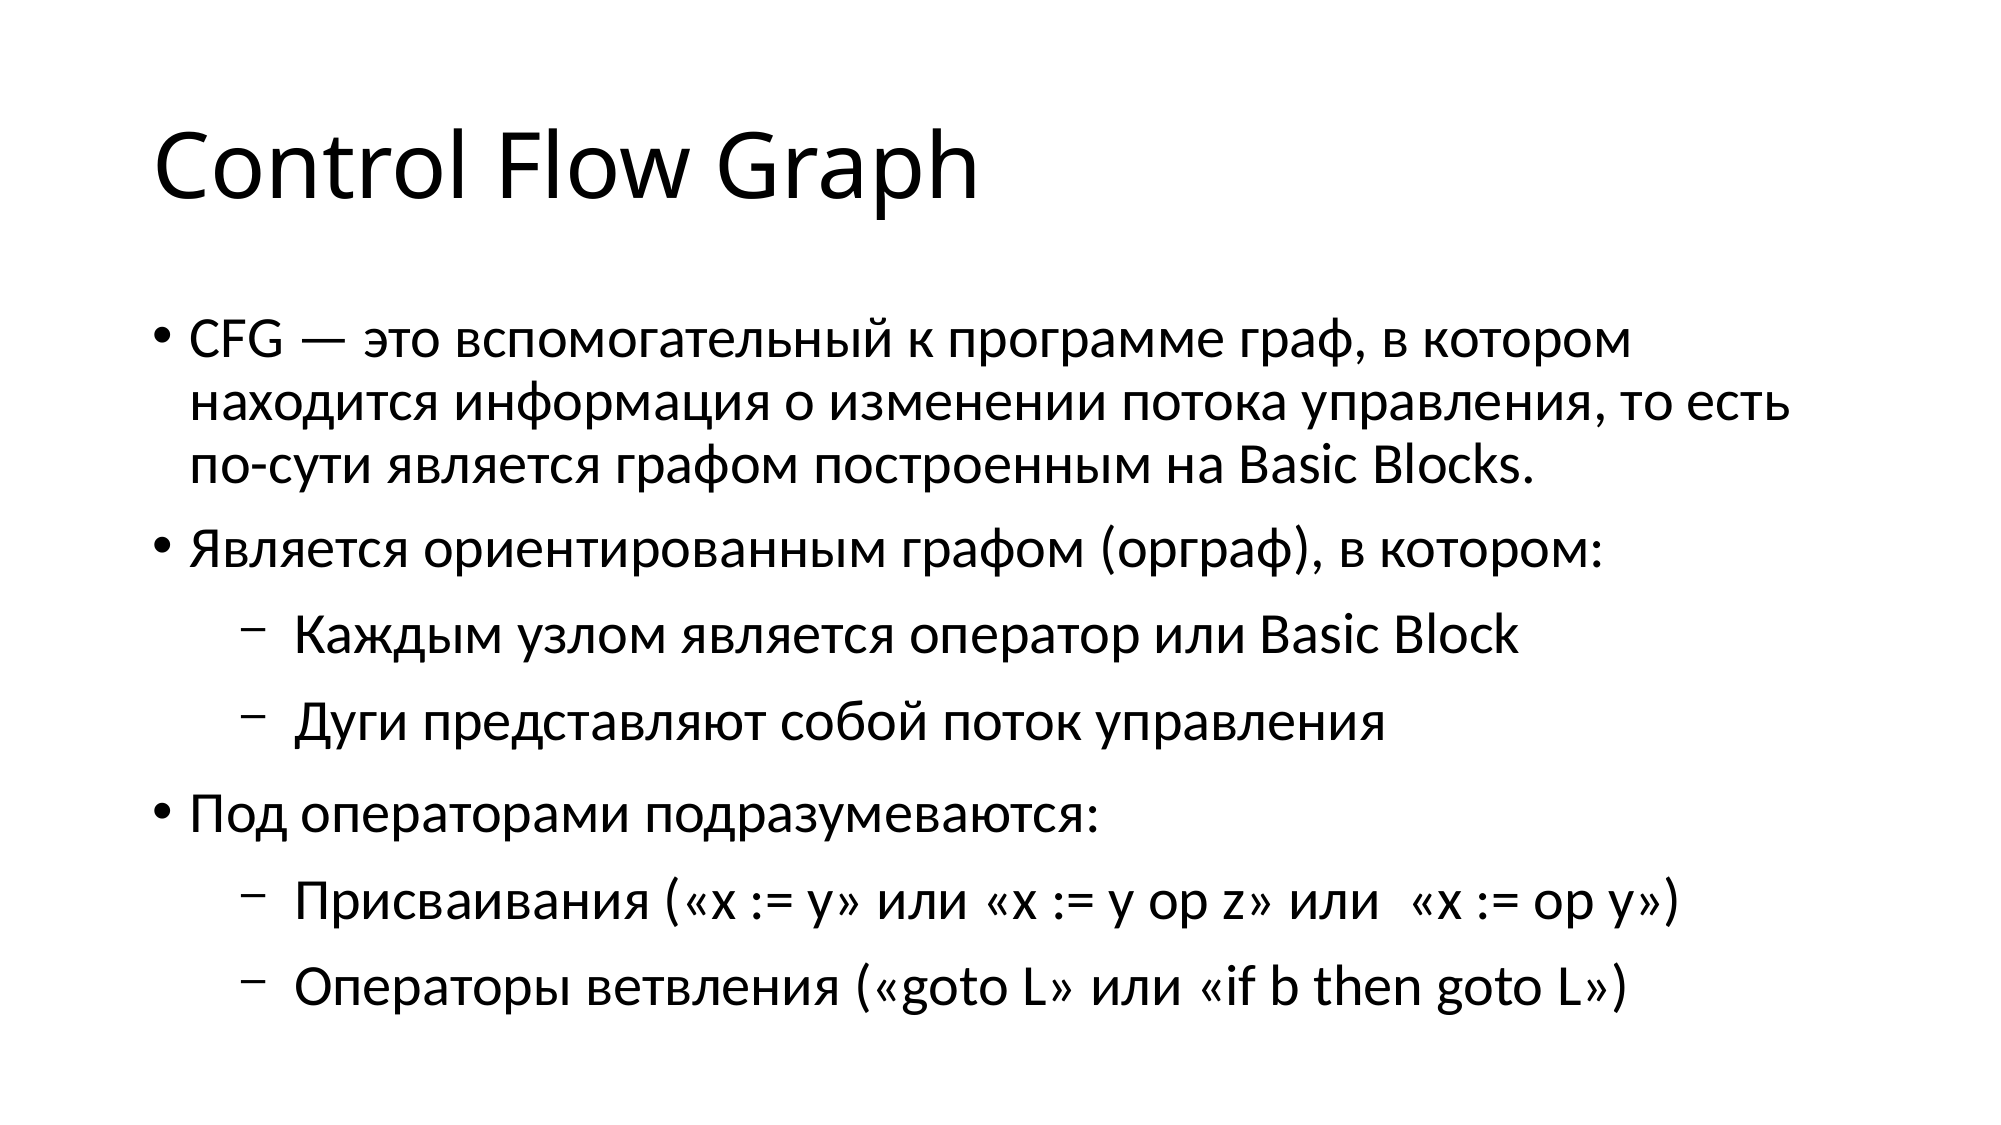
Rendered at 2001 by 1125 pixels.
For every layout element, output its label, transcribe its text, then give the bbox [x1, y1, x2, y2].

title Control Flow Graph [137, 59, 1863, 278]
list CFG — это вспомогательный к программе граф, в котором находится информация о изменении потока управления, то есть по-сути является графом построенным на Basic Blocks. Является ориентированным графом (орграф), в котором: Каждым узлом является оператор или Basic Block Дуги представляют собой поток управления Под операторами подразумеваются: Присваивания («x := y» или «x := y op z» или «x := op y») Операторы ветвления («goto L» или «if b then goto L») [137, 299, 1863, 1014]
